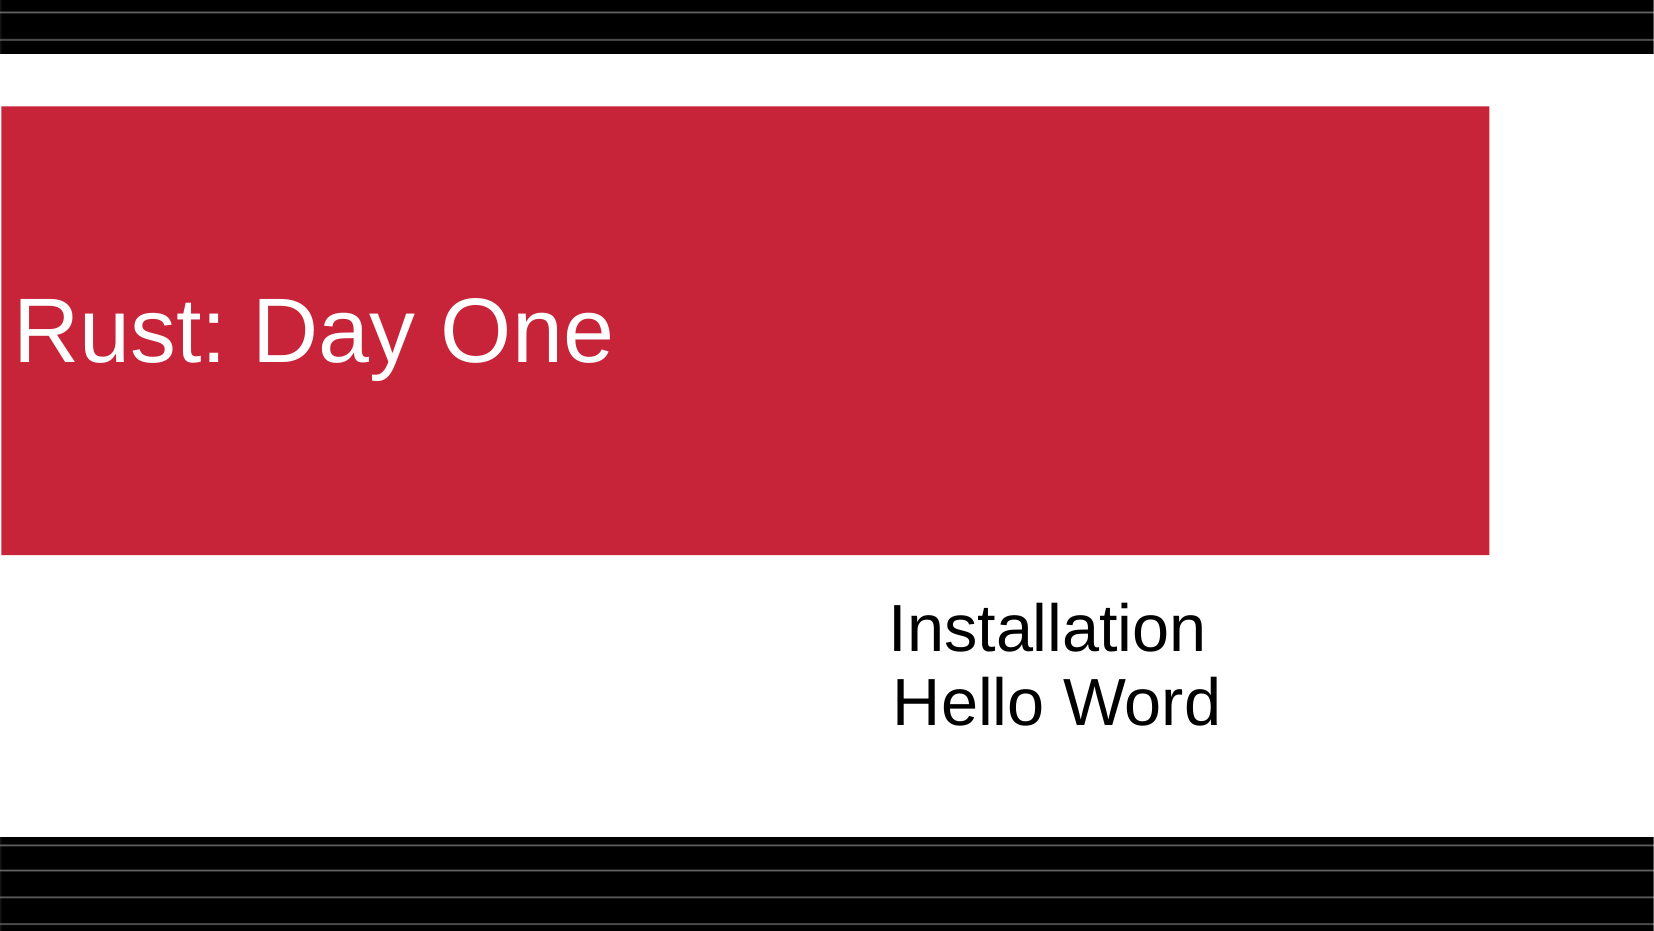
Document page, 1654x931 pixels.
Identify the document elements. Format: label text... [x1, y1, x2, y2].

subtitle Installation Hello Word [625, 590, 1489, 804]
picture [0, 0, 1654, 54]
title Rust: Day One [1, 106, 1490, 556]
picture [0, 837, 1654, 931]
